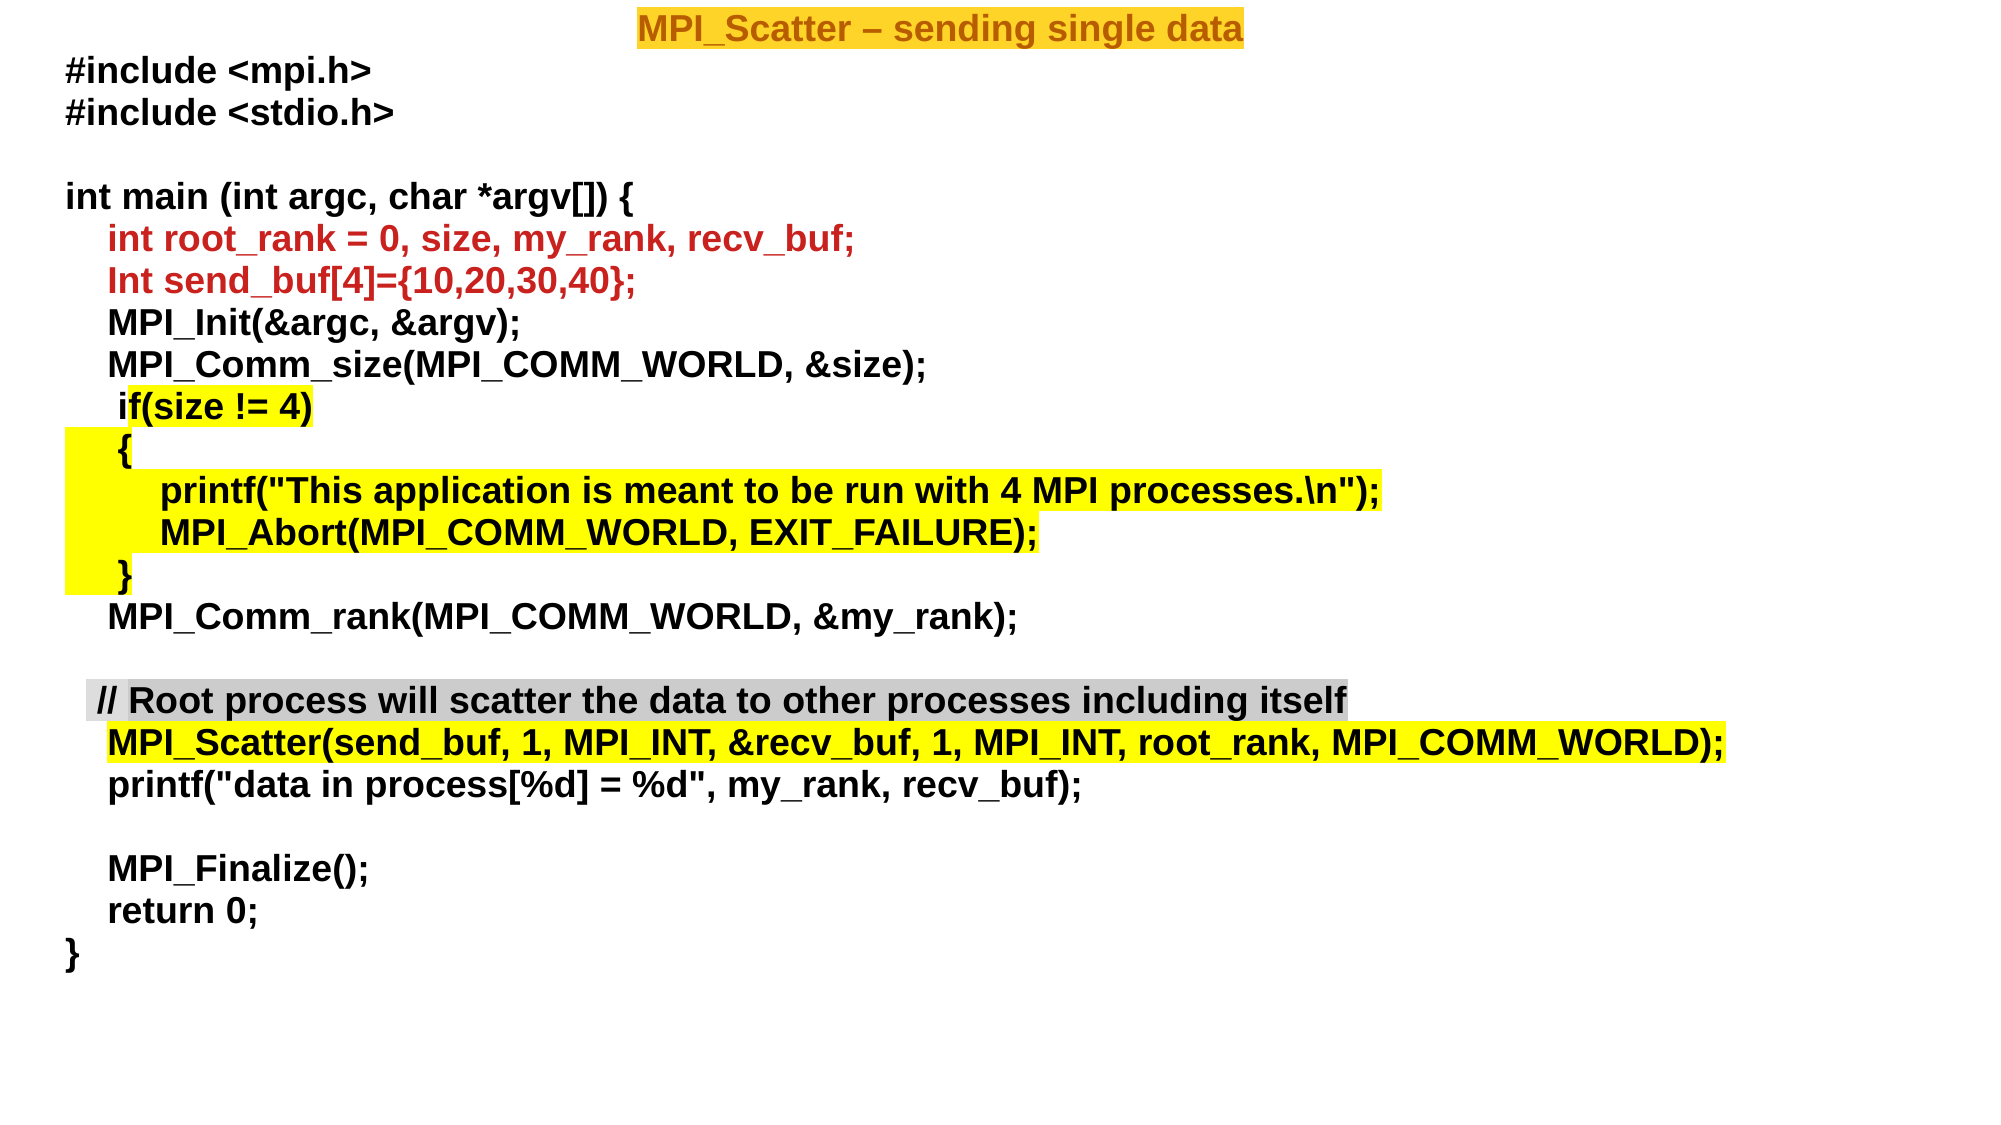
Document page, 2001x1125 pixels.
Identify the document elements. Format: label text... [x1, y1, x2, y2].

text_box MPI_Scatter – sending single data #include <mpi.h> #include <stdio.h> int main (int argc, char *argv[]) { int root_rank = 0, size, my_rank, recv_buf; Int send_buf[4]={10,20,30,40}; MPI_Init(&argc, &argv); MPI_Comm_size(MPI_COMM_WORLD, &size); if(size != 4) { printf("This application is meant to be run with 4 MPI processes.\n"); MPI_Abort(MPI_COMM_WORLD, EXIT_FAILURE); } MPI_Comm_rank(MPI_COMM_WORLD, &my_rank); // Root process will scatter the data to other processes including itself MPI_Scatter(send_buf, 1, MPI_INT, &recv_buf, 1, MPI_INT, root_rank, MPI_COMM_WORLD); printf("data in process[%d] = %d", my_rank, recv_buf); MPI_Finalize(); return 0; } [50, 0, 1831, 1111]
